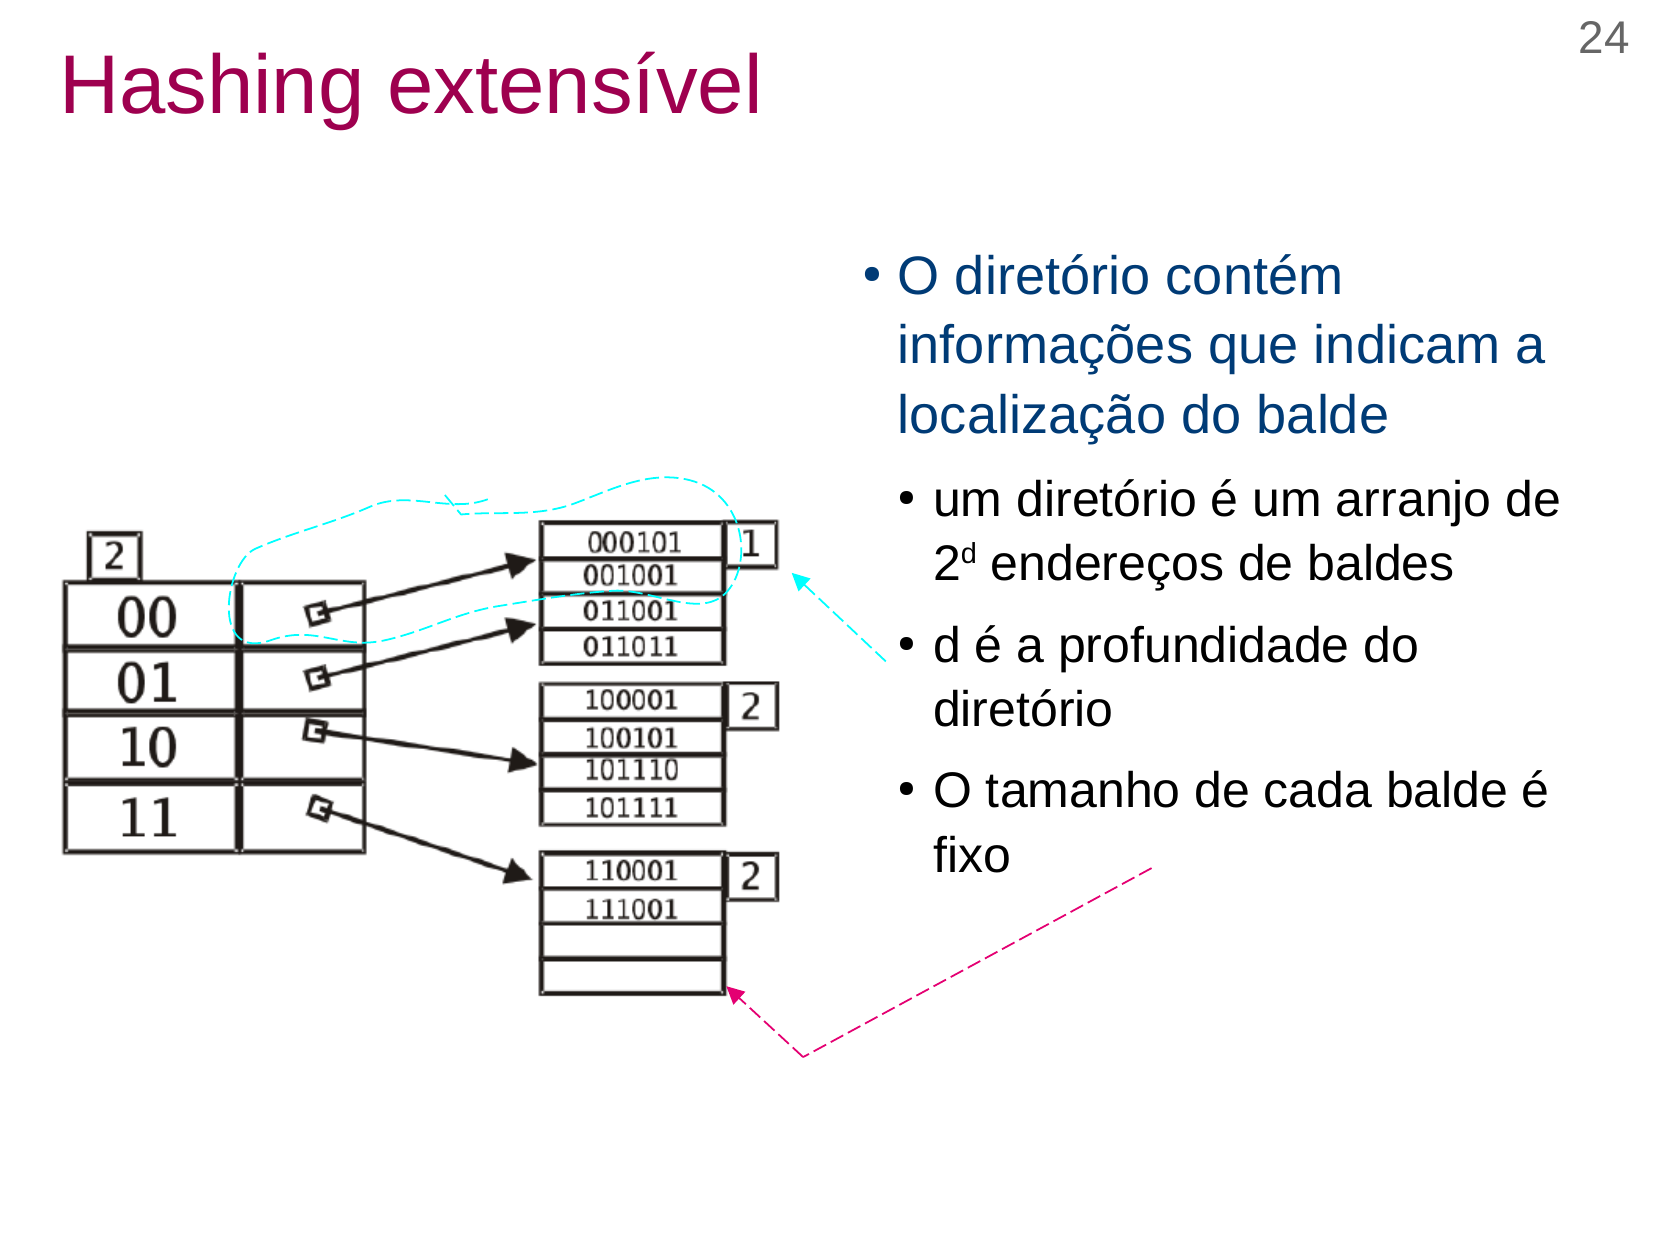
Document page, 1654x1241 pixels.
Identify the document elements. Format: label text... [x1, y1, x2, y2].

title Hashing extensível [59, 29, 1595, 148]
picture [59, 519, 792, 1004]
list O diretório contém informações que indicam a localização do balde um diretório é um arranjo de 2d endereços de baldes d é a profundidade do diretório O tamanho de cada balde é fixo [862, 236, 1595, 1211]
